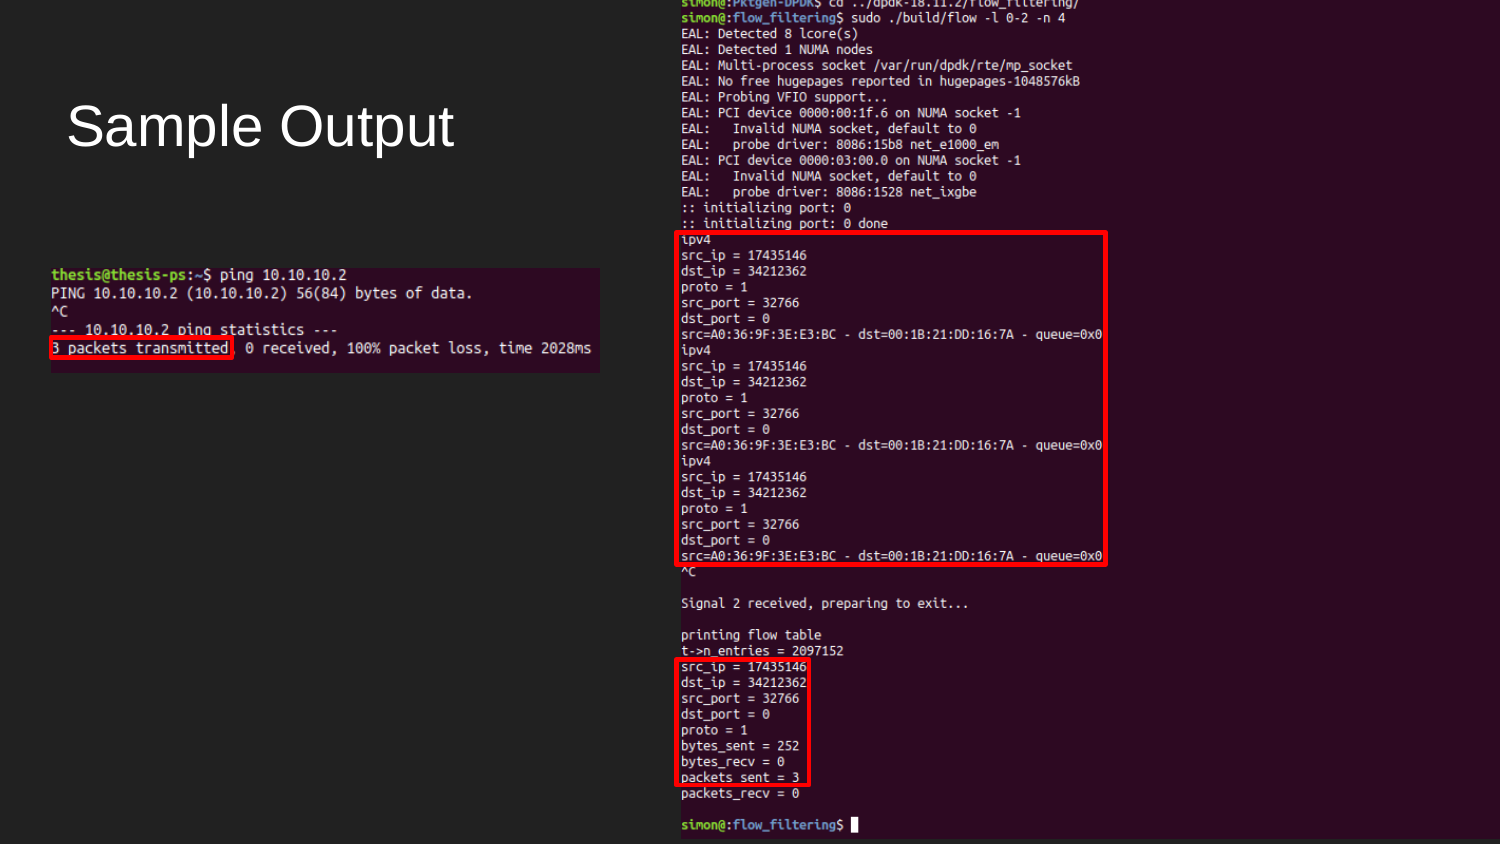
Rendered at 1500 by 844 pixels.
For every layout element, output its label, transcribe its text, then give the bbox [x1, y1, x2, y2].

picture [681, 662, 807, 783]
picture [681, 235, 1103, 562]
title Sample Output [51, 72, 681, 167]
picture [53, 340, 230, 355]
picture [681, 0, 1500, 840]
picture [51, 268, 600, 373]
